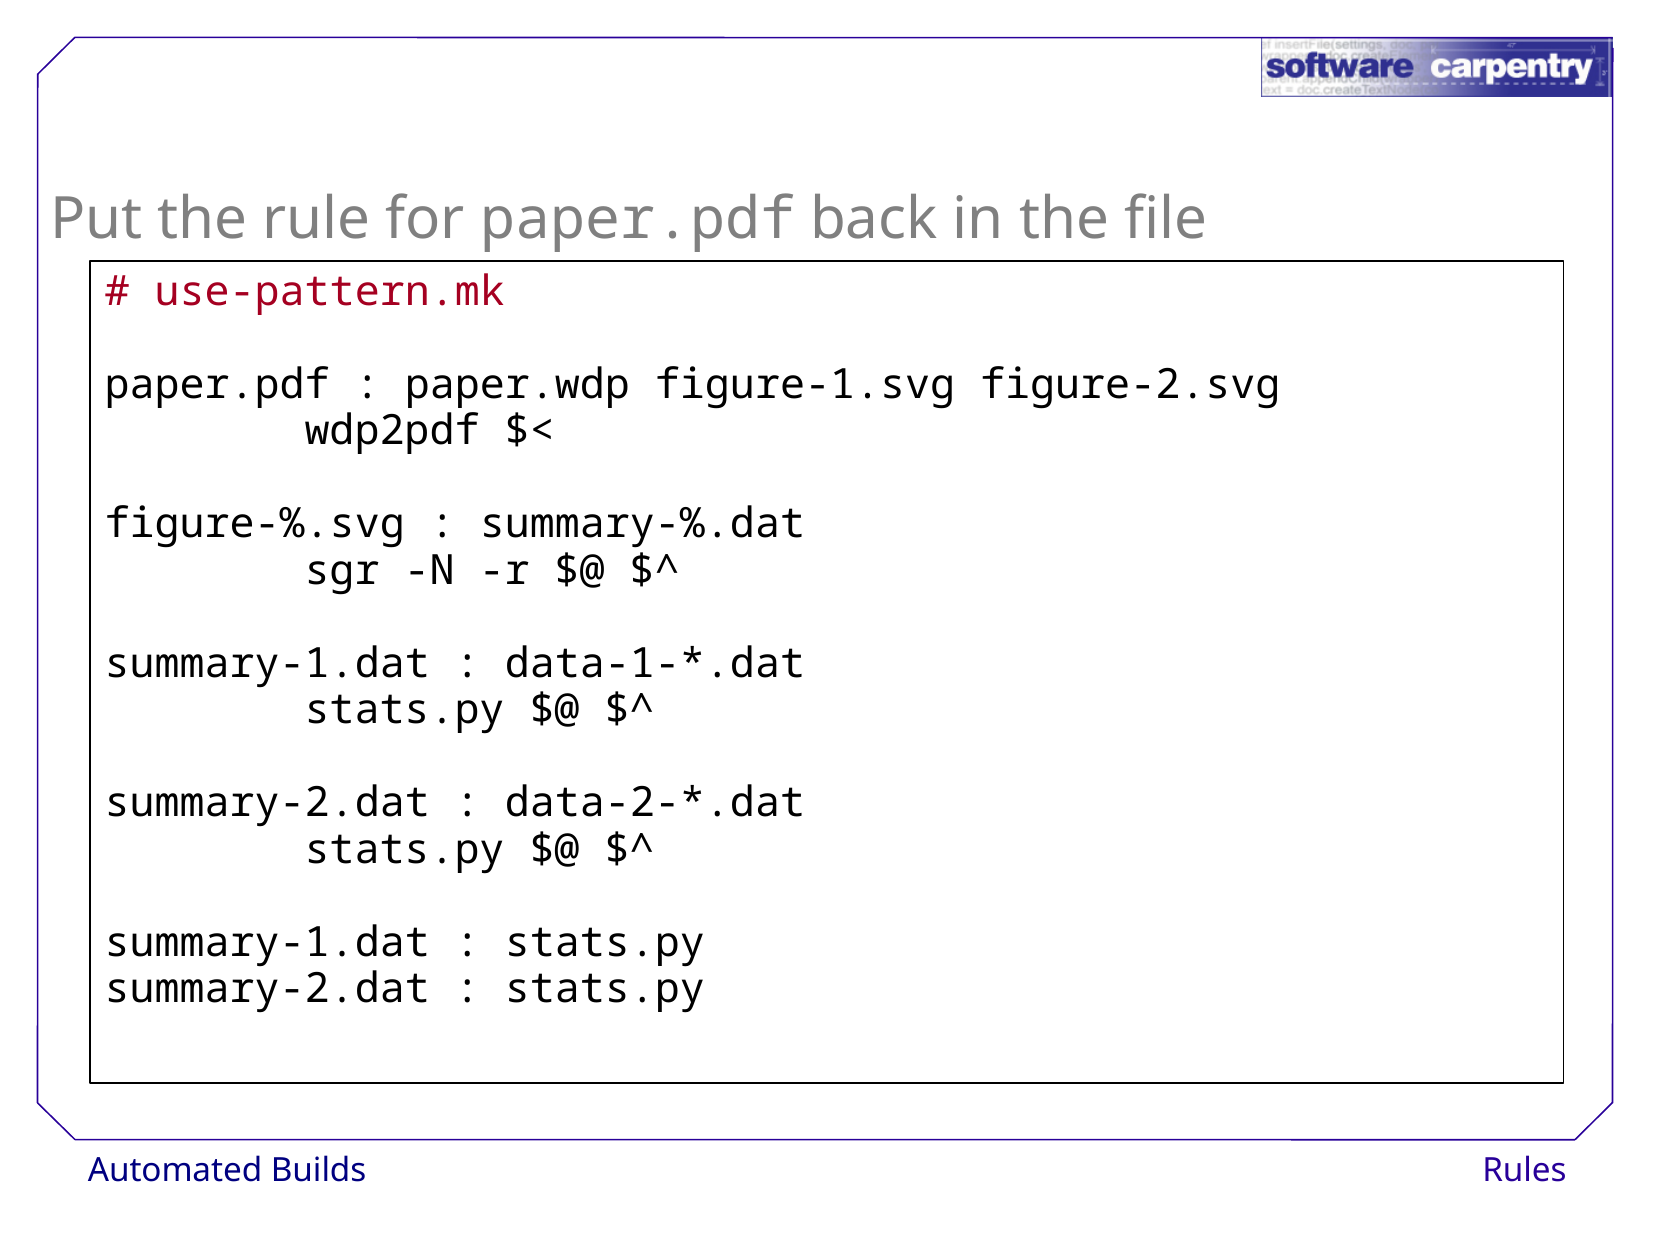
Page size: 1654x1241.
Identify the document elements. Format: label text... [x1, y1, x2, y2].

picture [1261, 39, 1613, 97]
text_box Put the rule for paper.pdf back in the file [35, 138, 1372, 259]
text_box # use-pattern.mk paper.pdf : paper.wdp figure-1.svg figure-2.svg wdp2pdf $< figure-%.svg : summary-%.dat sgr -N -r $@ $^ summary-1.dat : data-1-*.dat stats.py $@ $^ summary-2.dat : data-2-*.dat stats.py $@ $^ summary-1.dat : stats.py summary-2.dat : stats.py [89, 260, 1564, 1084]
